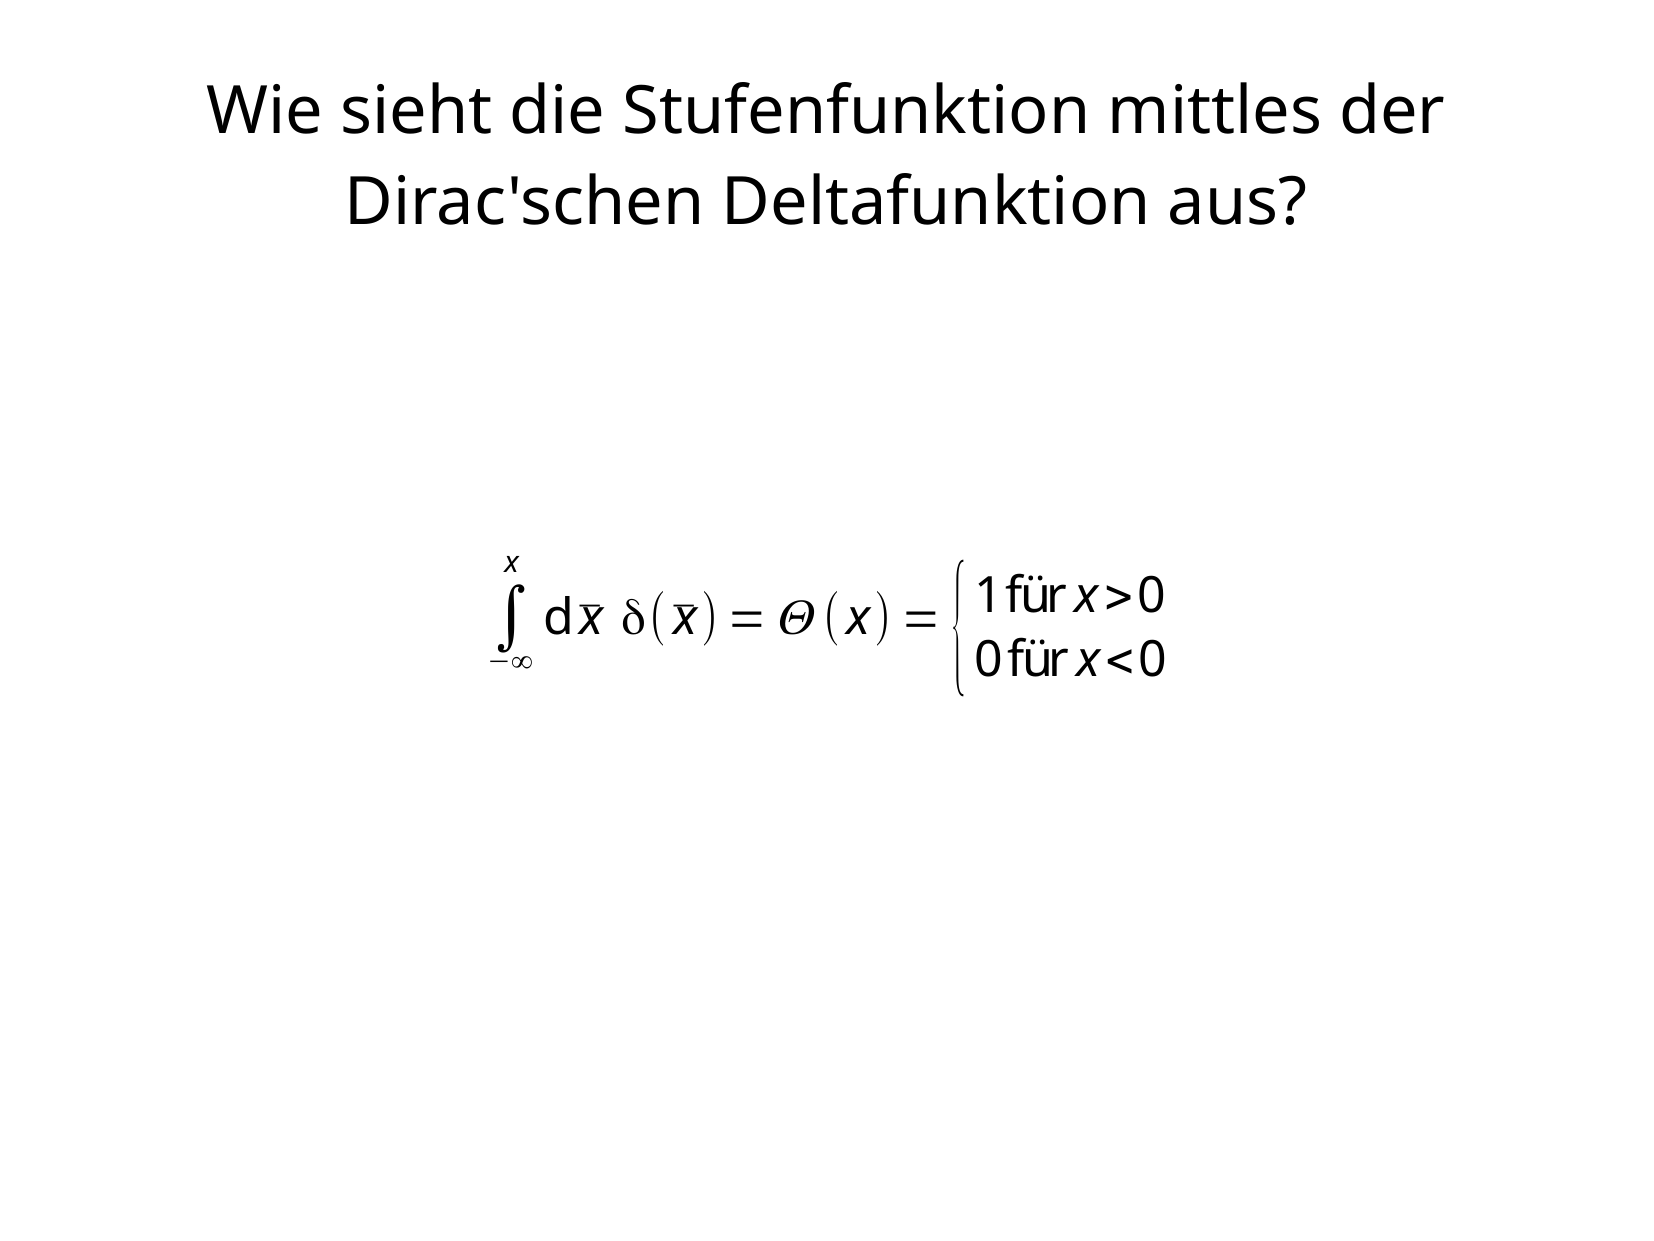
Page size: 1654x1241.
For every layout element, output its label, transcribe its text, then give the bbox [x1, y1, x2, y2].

title Wie sieht die Stufenfunktion mittles der Dirac'schen Deltafunktion aus? [82, 49, 1571, 257]
chart [480, 544, 1173, 697]
